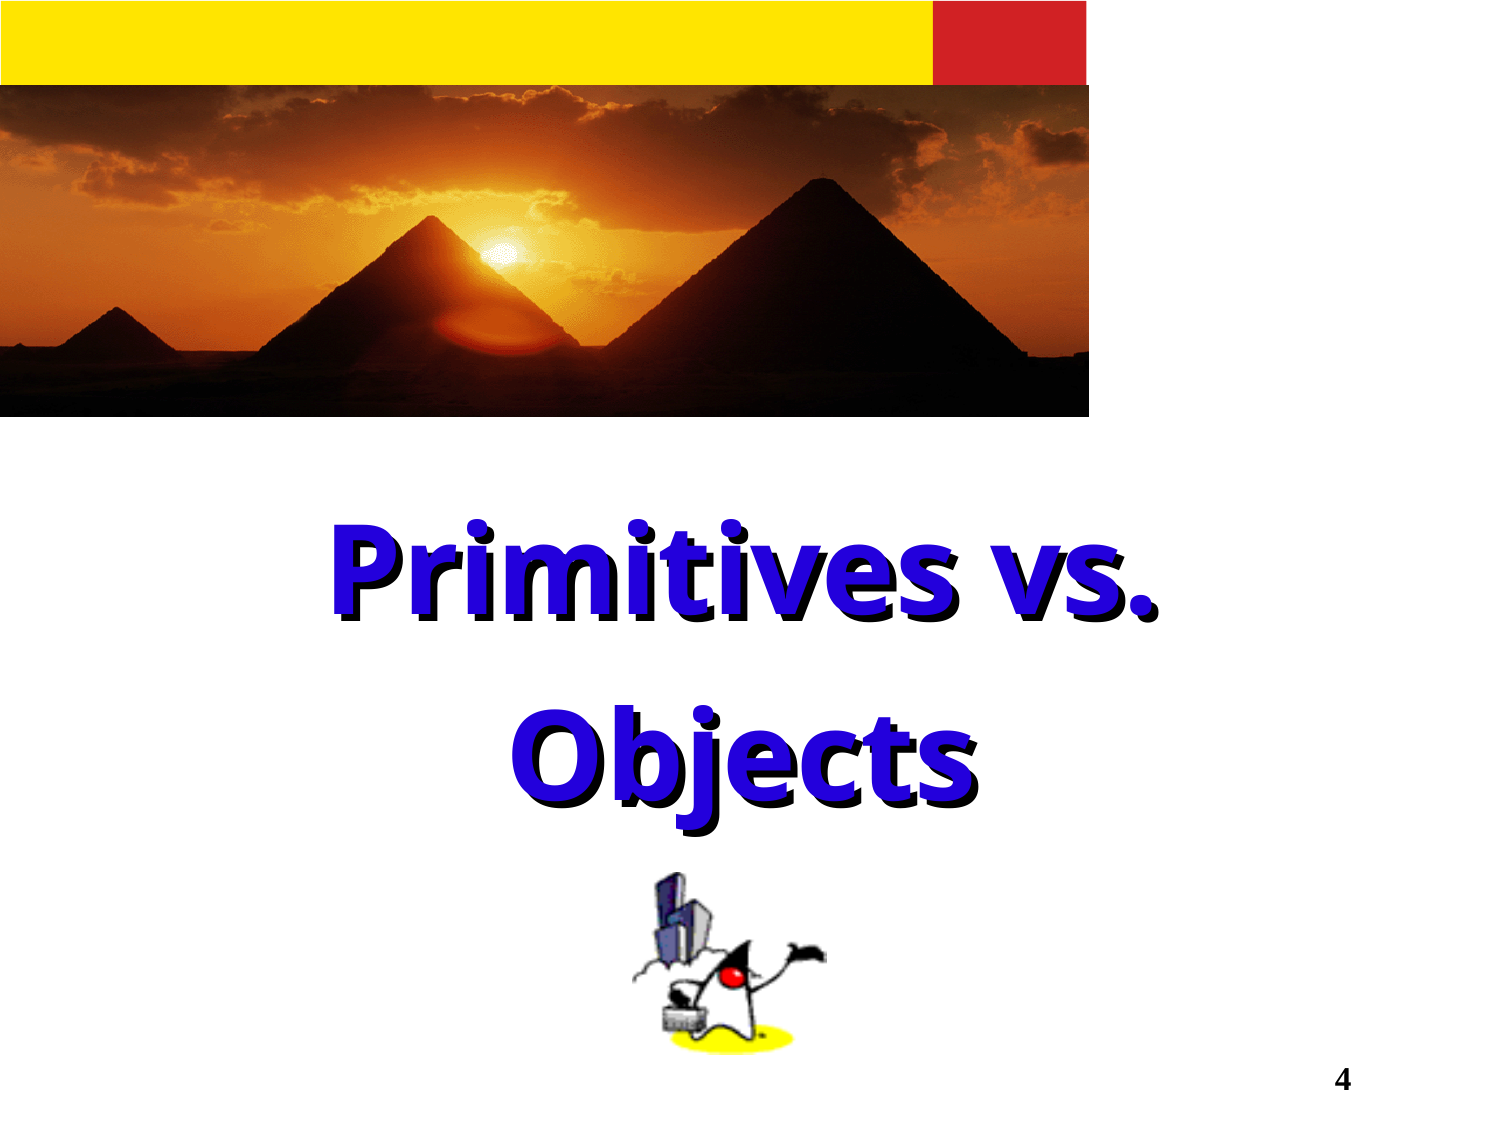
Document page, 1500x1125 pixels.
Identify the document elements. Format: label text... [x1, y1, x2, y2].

picture [0, 85, 1089, 417]
picture [632, 872, 827, 1055]
text_box Primitives vs. Objects [308, 480, 1175, 1025]
